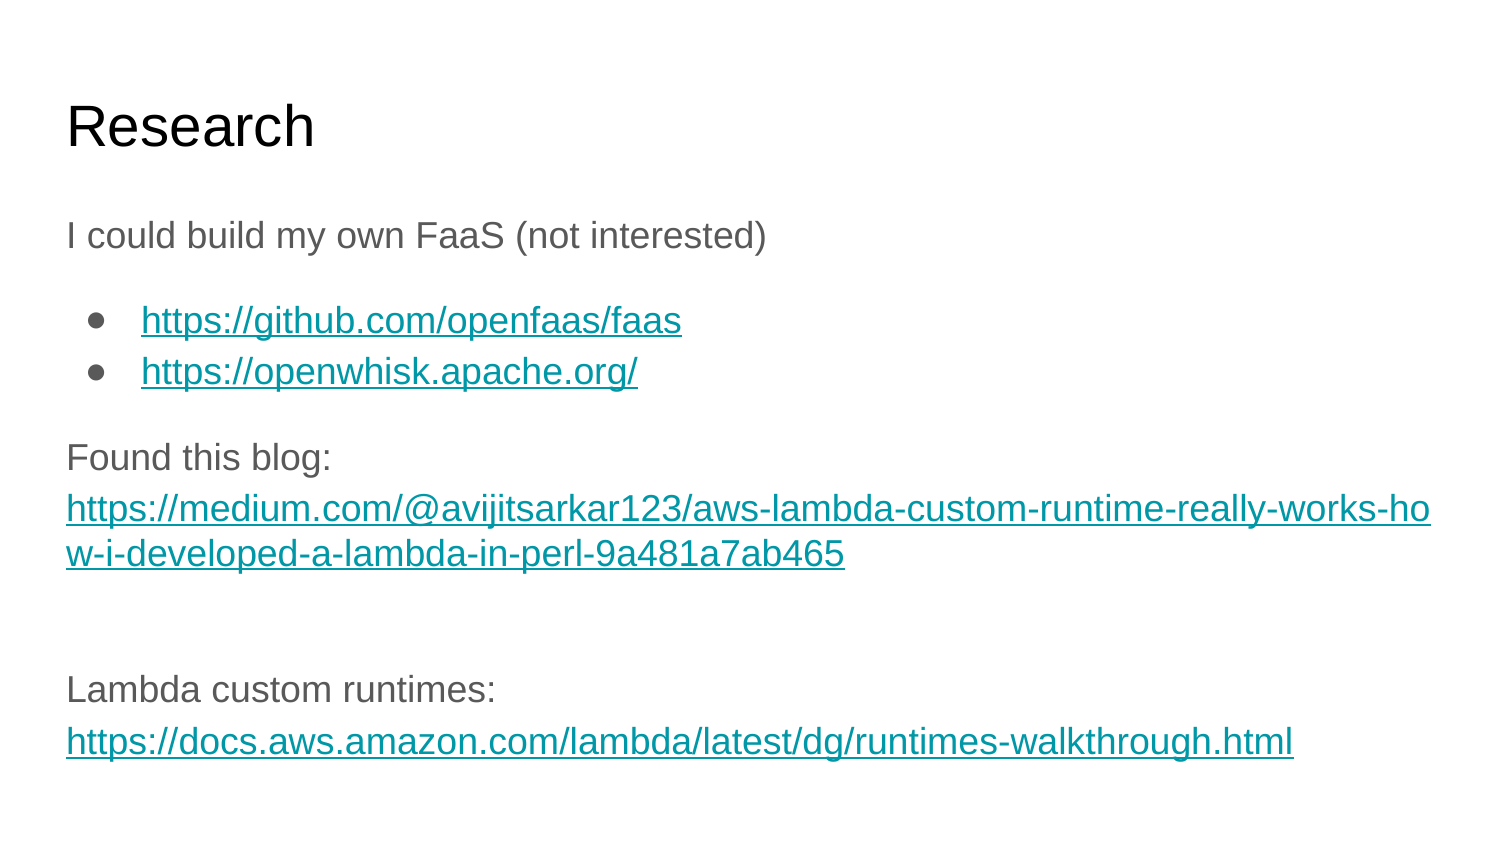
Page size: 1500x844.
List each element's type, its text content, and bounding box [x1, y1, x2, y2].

title Research [51, 72, 1449, 167]
list I could build my own FaaS (not interested) https://github.com/openfaas/faas https://openwhisk.apache.org/ Found this blog: https://medium.com/@avijitsarkar123/aws-lambda-custom-runtime-really-works-how-i-developed-a-lambda-in-perl-9a481a7ab465 Lambda custom runtimes: https://docs.aws.amazon.com/lambda/latest/dg/runtimes-walkthrough.html [51, 189, 1449, 750]
